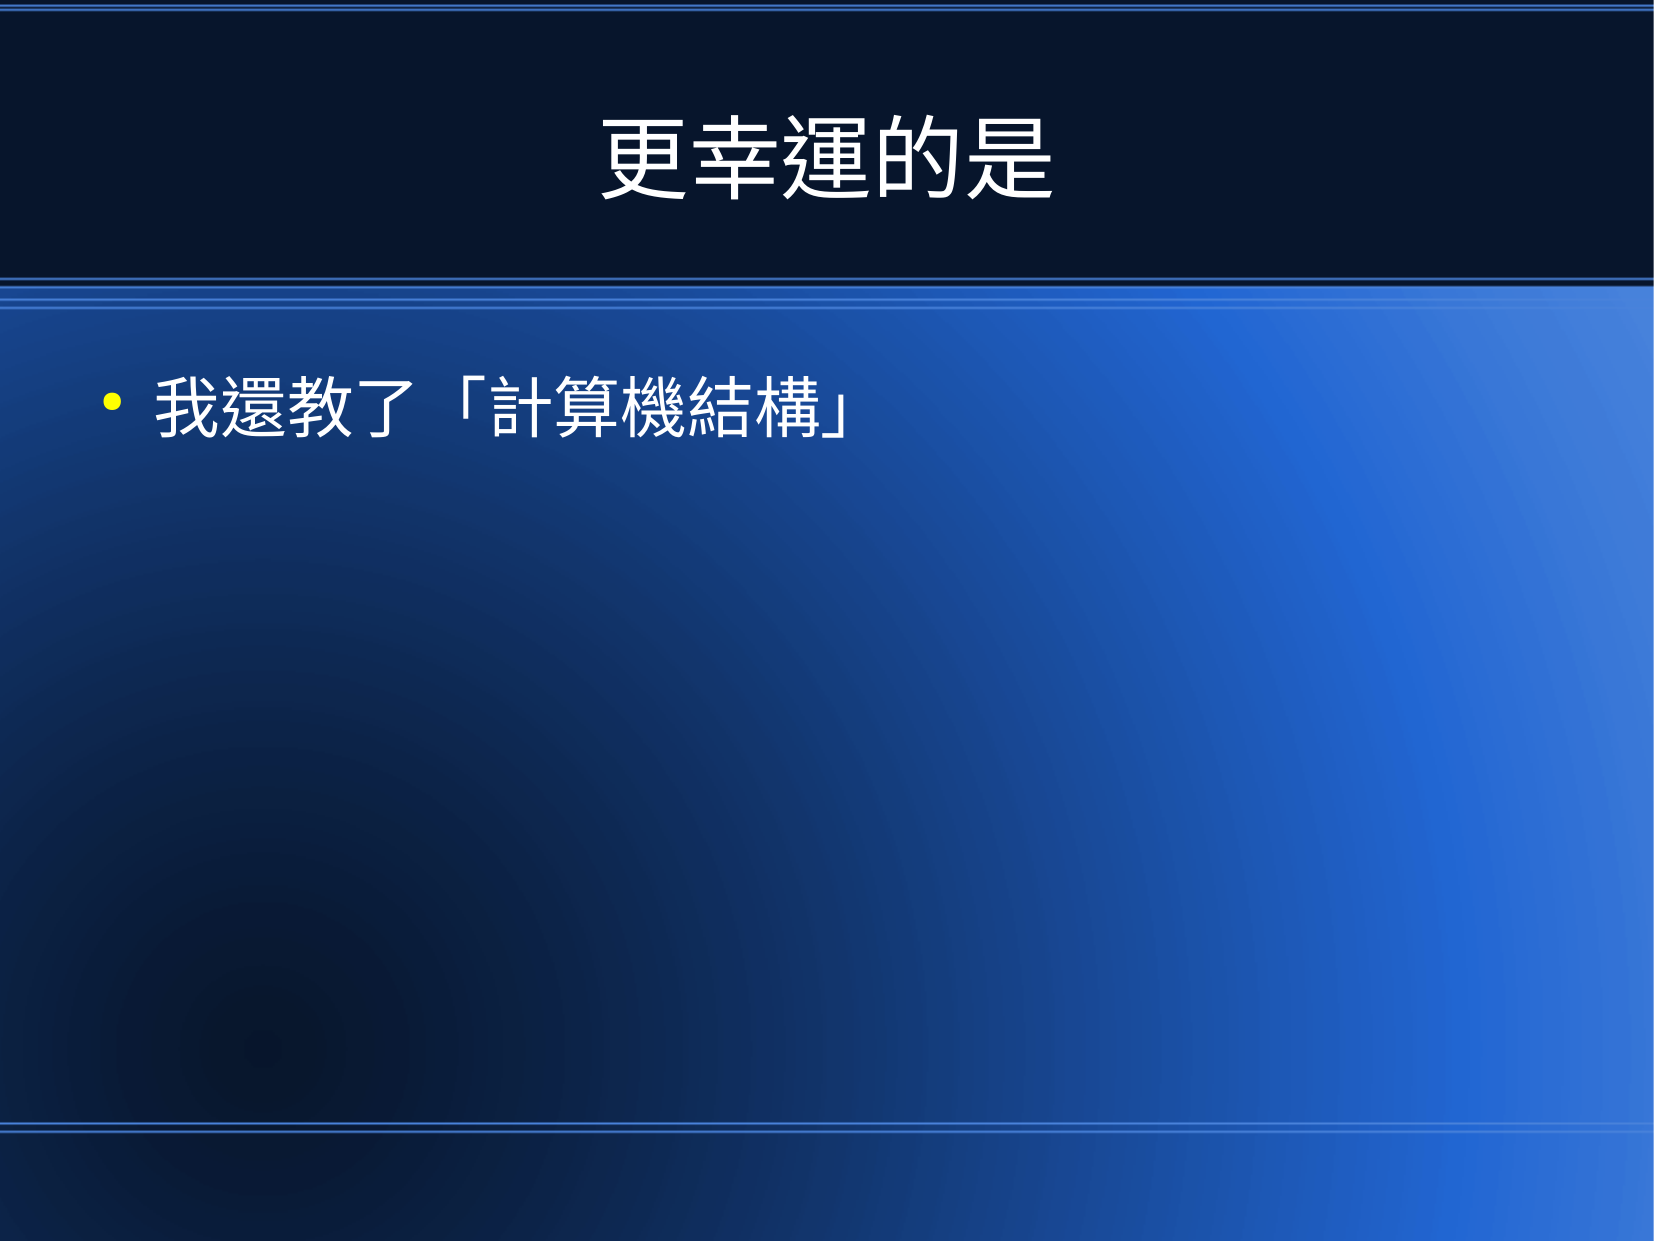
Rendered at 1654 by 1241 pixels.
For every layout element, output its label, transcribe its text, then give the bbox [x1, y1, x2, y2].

picture [0, 0, 1654, 1241]
list 我還教了「計算機結構」 [82, 355, 1571, 1075]
title 更幸運的是 [82, 49, 1571, 257]
